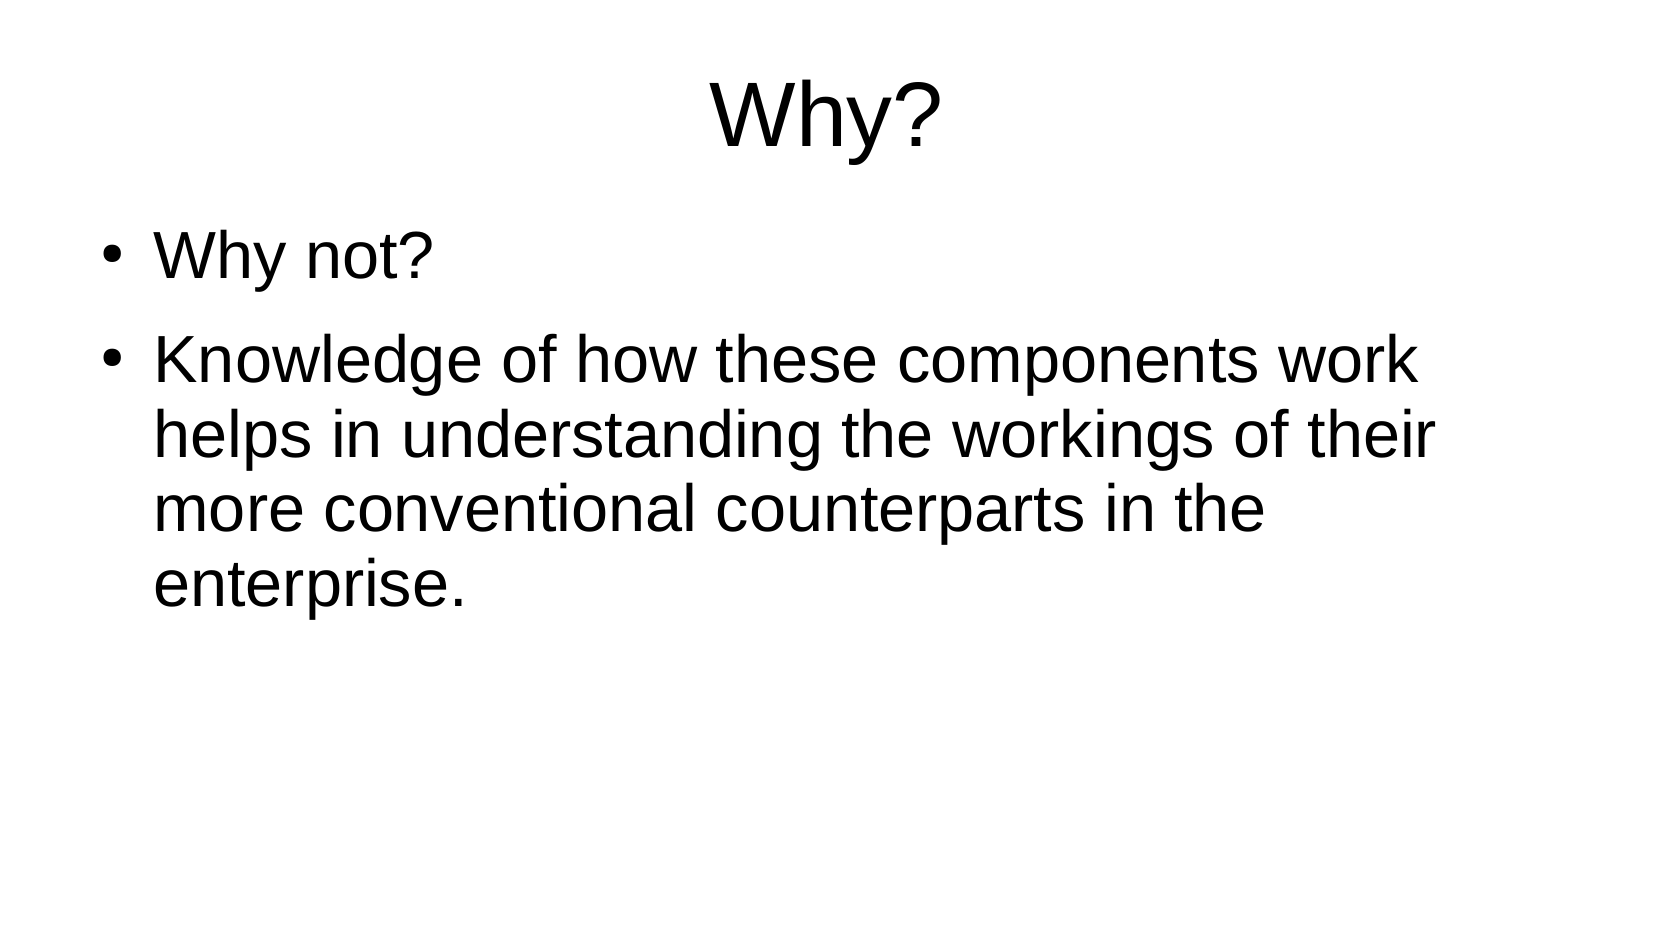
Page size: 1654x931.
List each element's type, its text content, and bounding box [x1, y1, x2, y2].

list Why not? Knowledge of how these components work helps in understanding the workings of their more conventional counterparts in the enterprise. [82, 217, 1571, 758]
title Why? [82, 37, 1571, 193]
